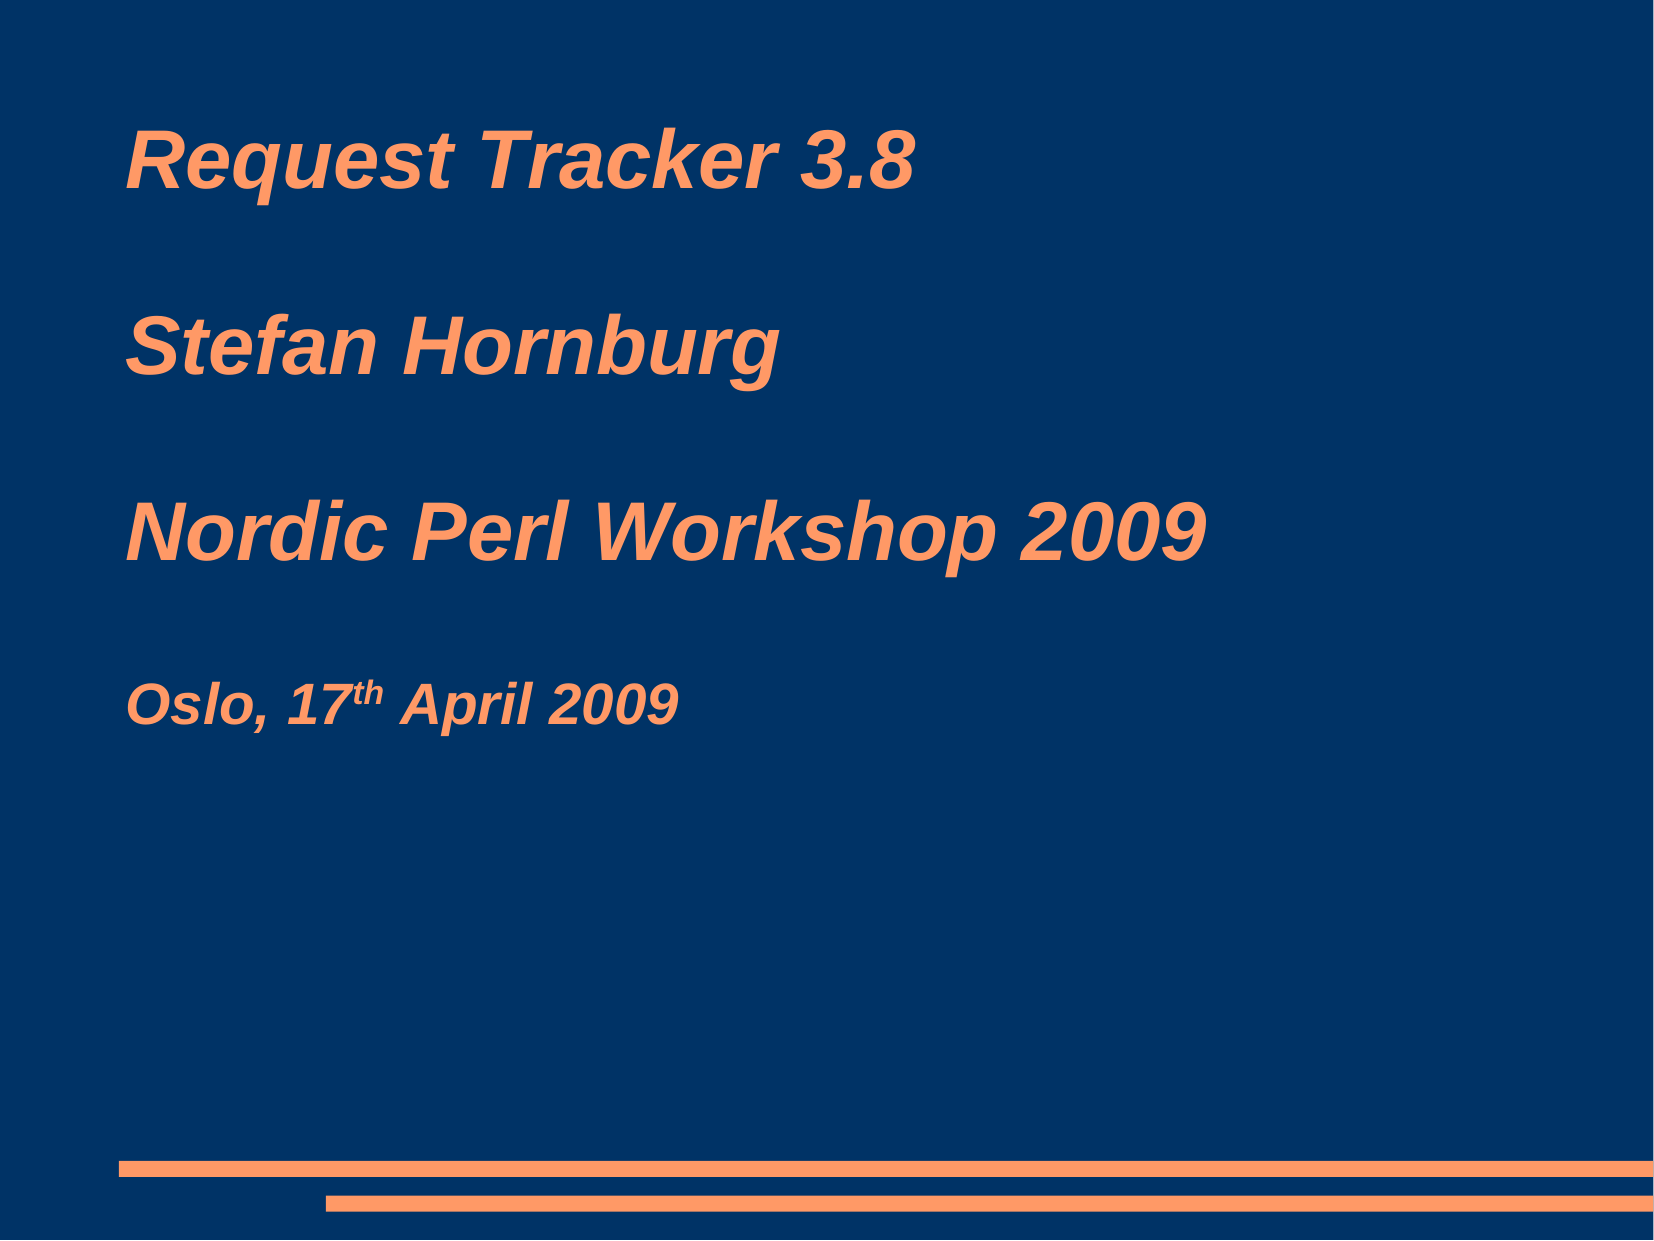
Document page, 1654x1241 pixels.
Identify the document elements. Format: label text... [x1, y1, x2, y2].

title Request Tracker 3.8 Stefan Hornburg Nordic Perl Workshop 2009 Oslo, 17th April 2009 [125, 112, 1538, 1017]
